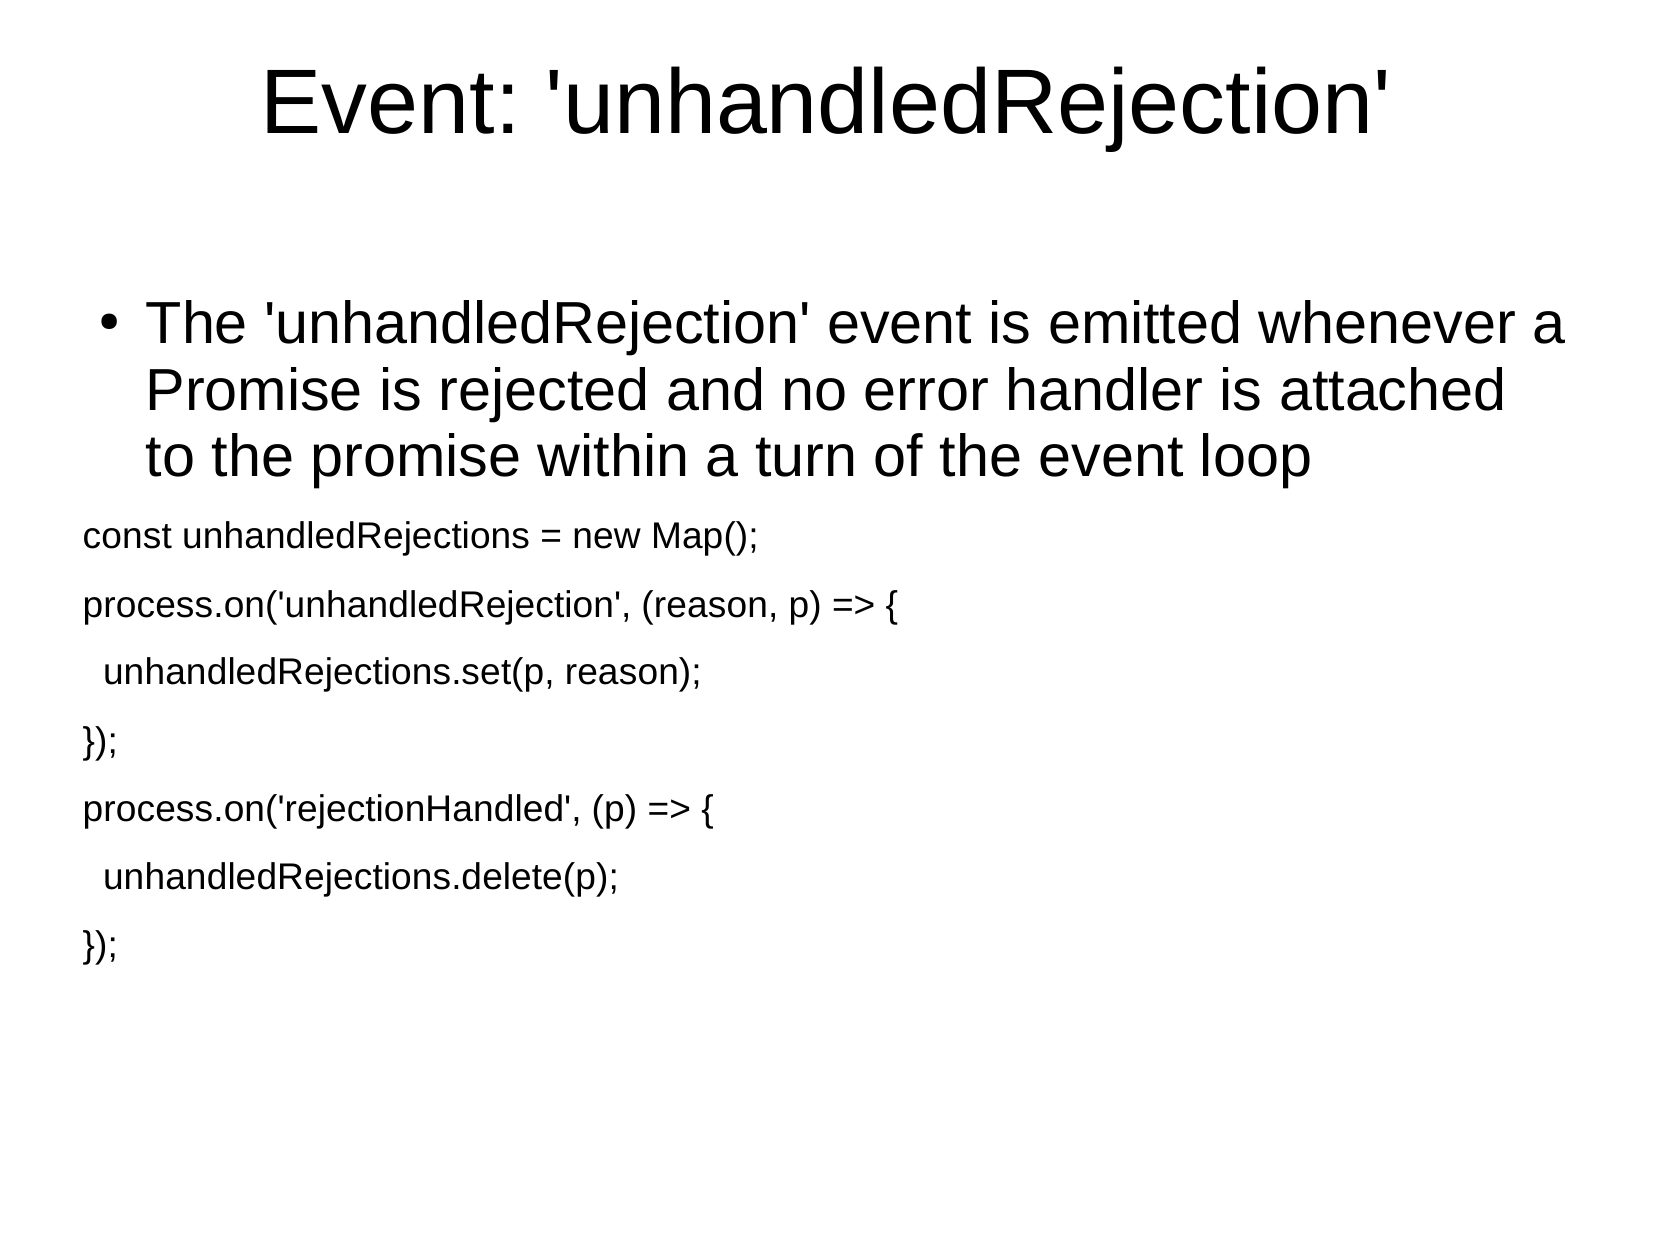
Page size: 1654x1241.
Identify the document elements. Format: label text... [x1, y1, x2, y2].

list The 'unhandledRejection' event is emitted whenever a Promise is rejected and no error handler is attached to the promise within a turn of the event loop const unhandledRejections = new Map(); process.on('unhandledRejection', (reason, p) => { unhandledRejections.set(p, reason); }); process.on('rejectionHandled', (p) => { unhandledRejections.delete(p); }); [82, 290, 1571, 1010]
title Event: 'unhandledRejection' [82, 49, 1571, 257]
